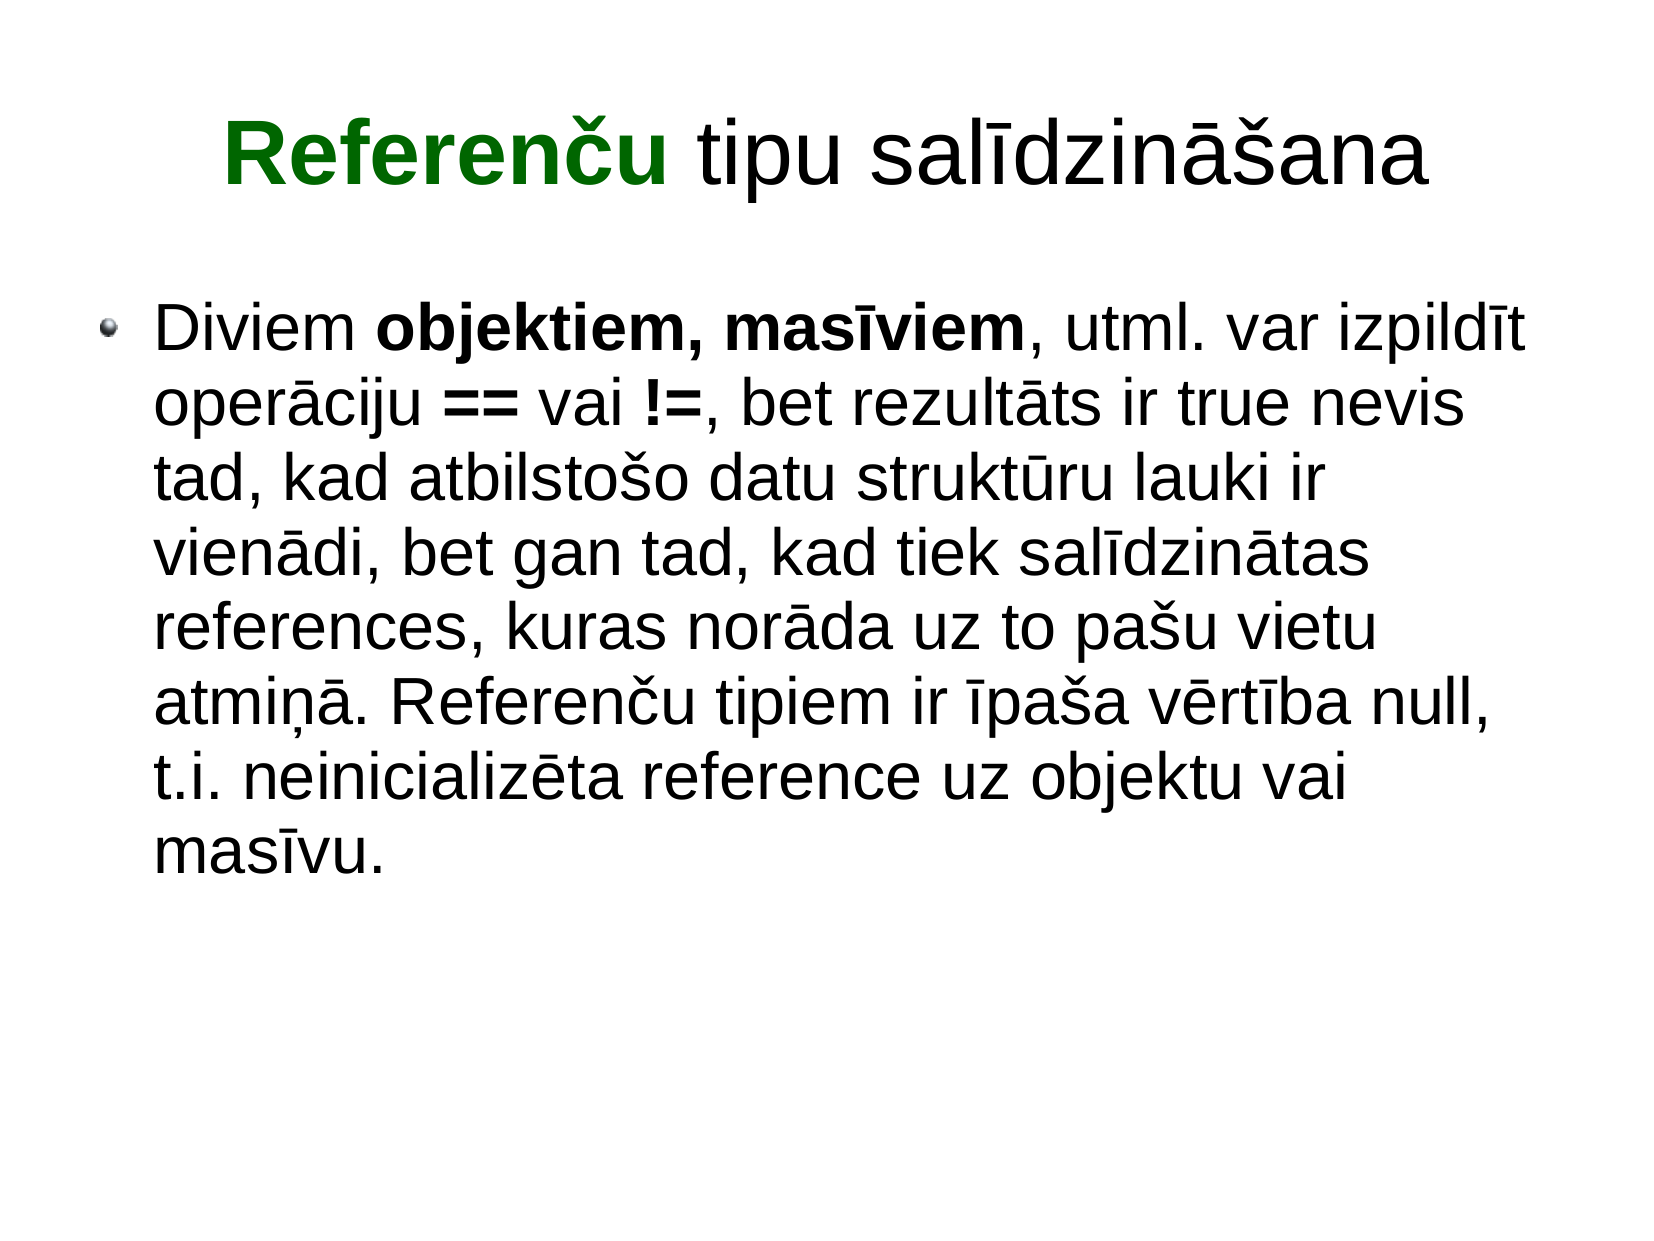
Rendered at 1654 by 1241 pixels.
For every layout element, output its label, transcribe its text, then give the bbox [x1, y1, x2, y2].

list Diviem objektiem, masīviem, utml. var izpildīt operāciju == vai !=, bet rezultāts ir true nevis tad, kad atbilstošo datu struktūru lauki ir vienādi, bet gan tad, kad tiek salīdzinātas references, kuras norāda uz to pašu vietu atmiņā. Referenču tipiem ir īpaša vērtība null, t.i. neinicializēta reference uz objektu vai masīvu. [82, 290, 1538, 1010]
title Referenču tipu salīdzināšana [82, 49, 1571, 257]
